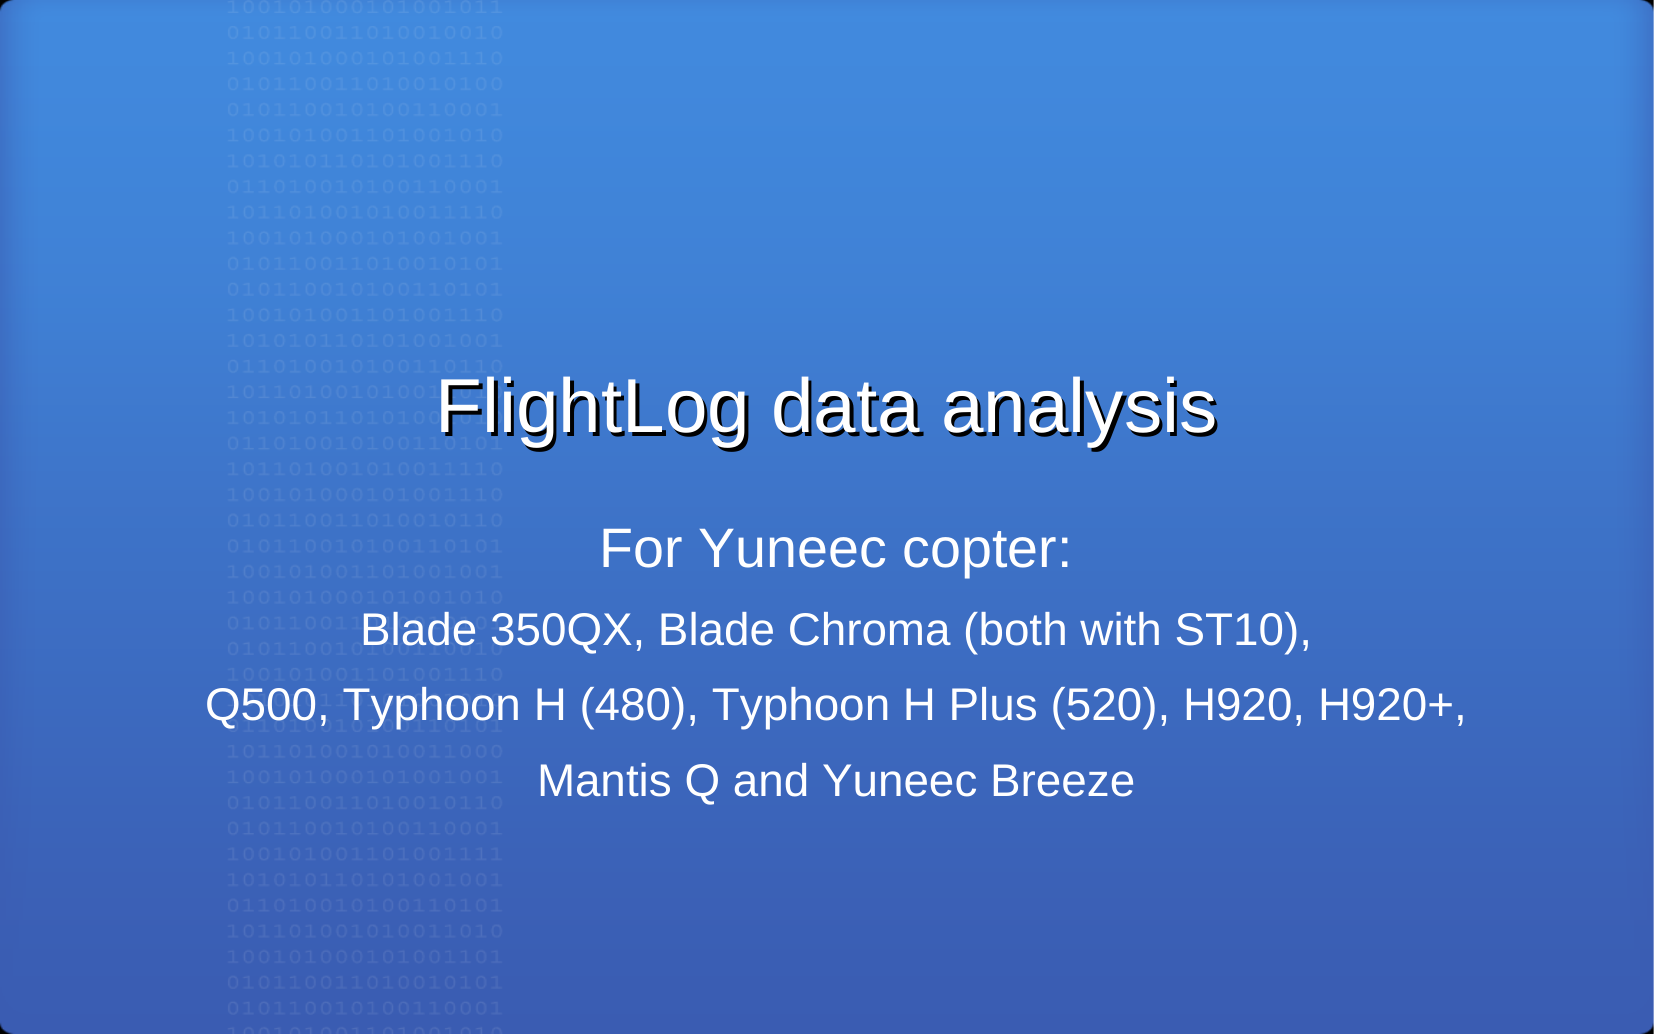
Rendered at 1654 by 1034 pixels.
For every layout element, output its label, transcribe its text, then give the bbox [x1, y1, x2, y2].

title FlightLog data analysis [120, 319, 1533, 493]
picture [0, 0, 1654, 1034]
list For Yuneec copter: Blade 350QX, Blade Chroma (both with ST10), Q500, Typhoon H (480), Typhoon H Plus (520), H920, H920+, Mantis Q and Yuneec Breeze [121, 516, 1534, 939]
